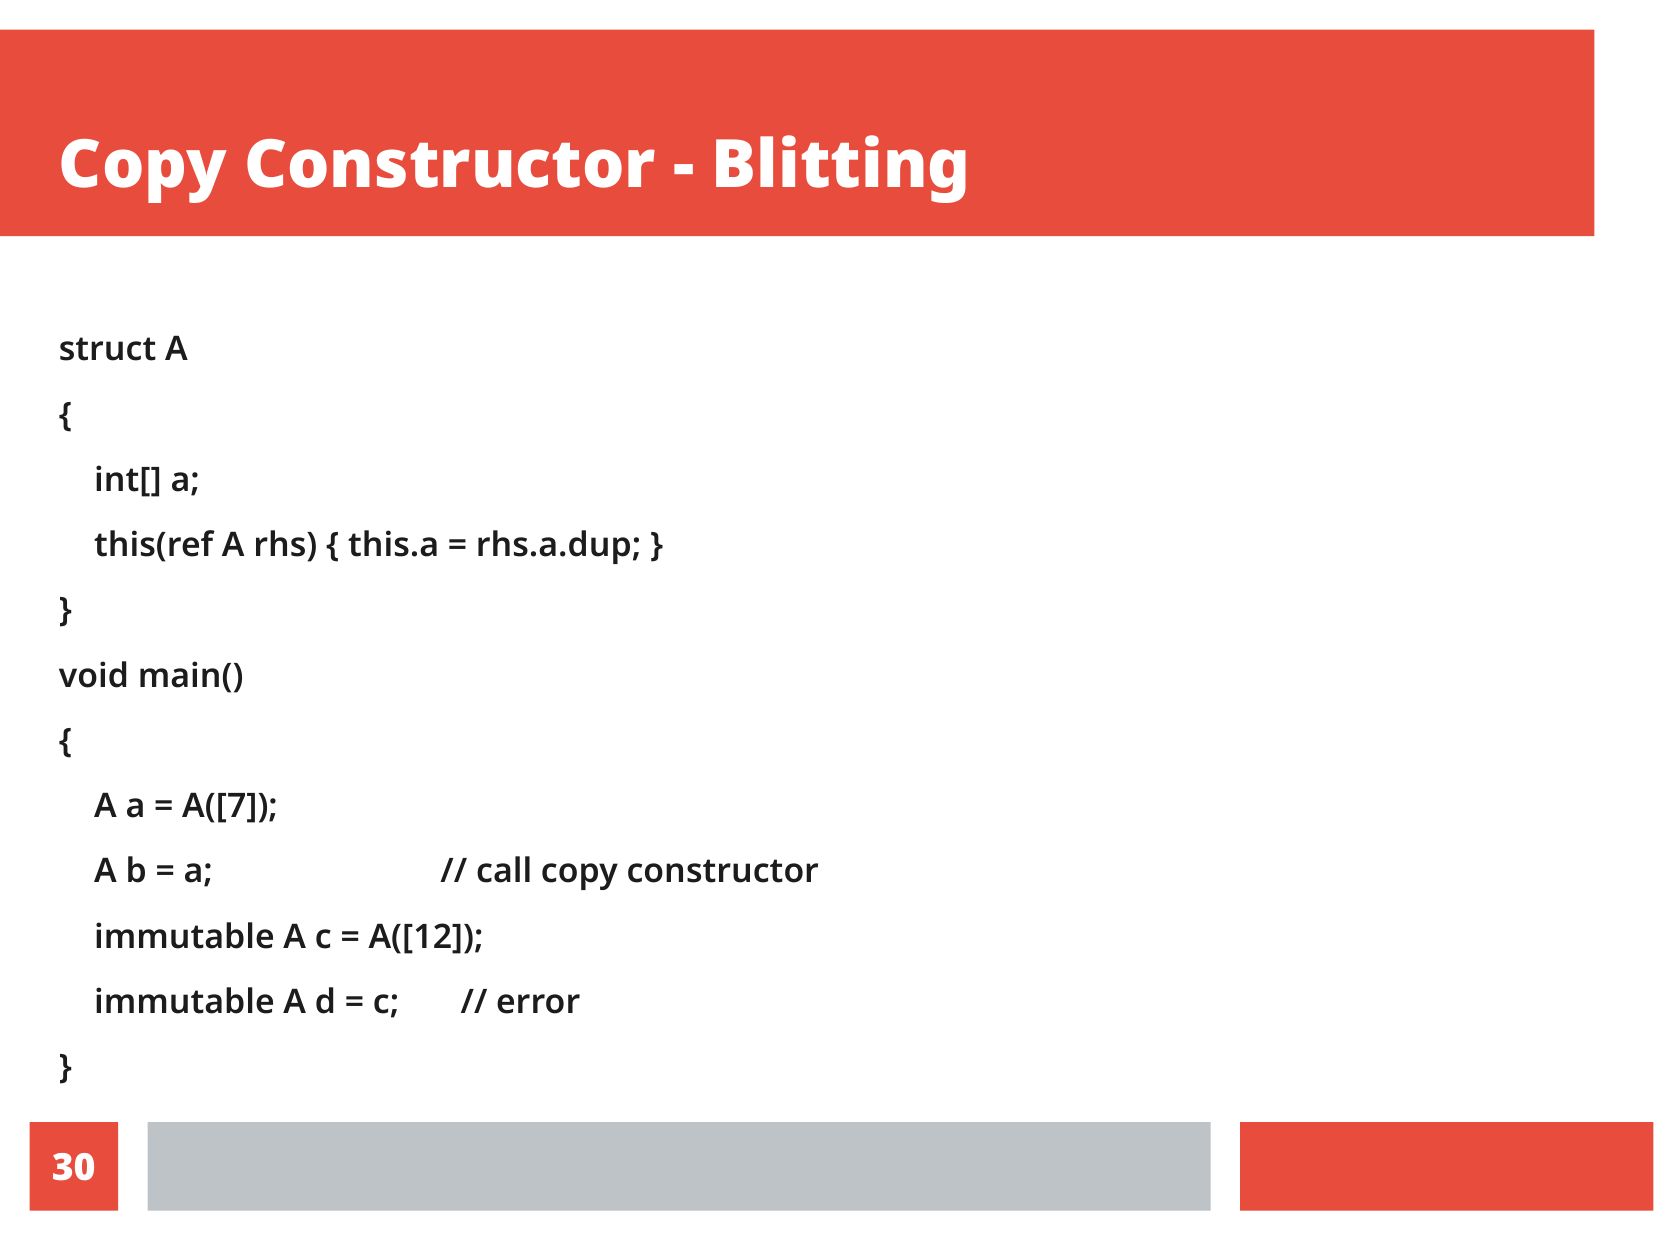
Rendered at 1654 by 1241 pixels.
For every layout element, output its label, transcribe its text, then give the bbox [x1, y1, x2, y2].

title Copy Constructor - Blitting [59, 59, 1595, 207]
list struct A { int[] a; this(ref A rhs) { this.a = rhs.a.dup; } } void main() { A a = A([7]); A b = a; // call copy constructor immutable A c = A([12]); immutable A d = c; // error } [59, 324, 1565, 1093]
